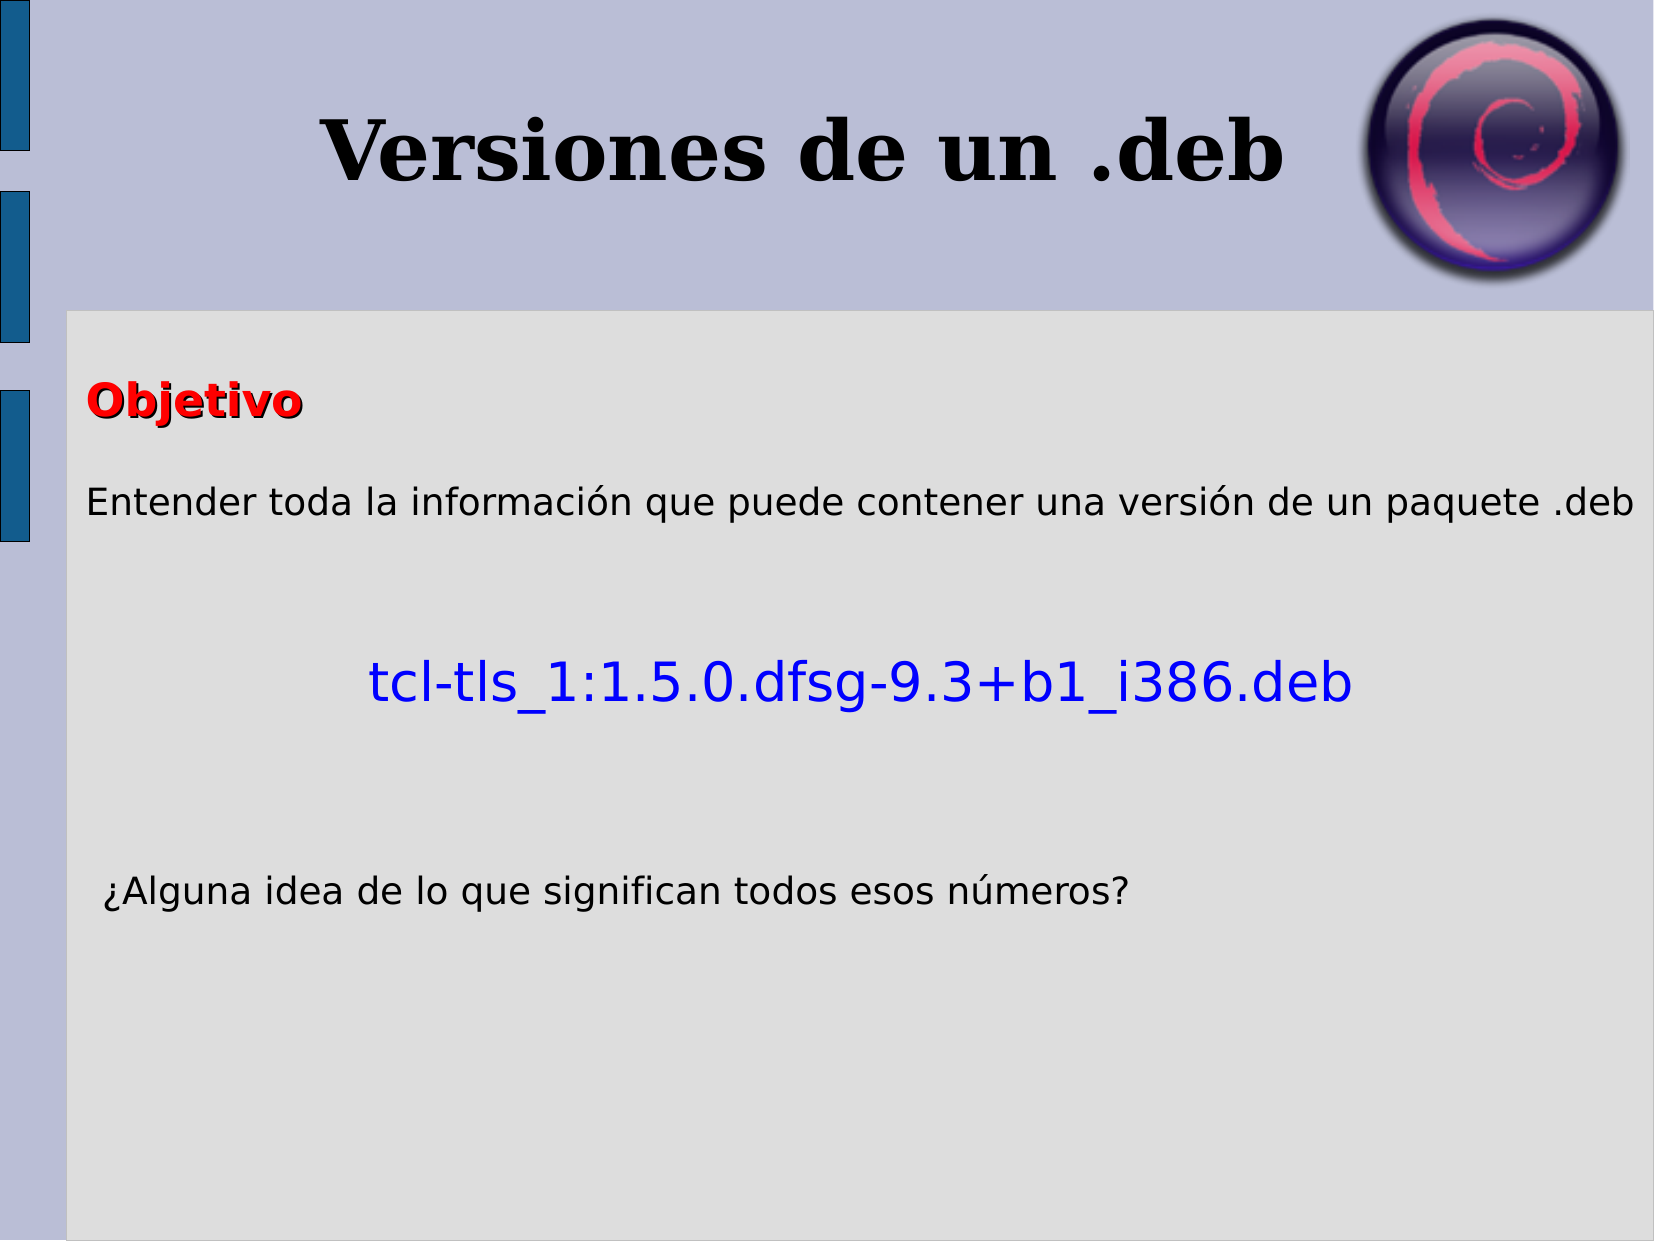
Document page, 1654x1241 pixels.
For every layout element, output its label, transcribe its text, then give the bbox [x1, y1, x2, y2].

text_box Versiones de un .deb [35, 94, 1571, 208]
picture [1334, 5, 1630, 302]
text_box ¿Alguna idea de lo que significan todos esos números? [87, 862, 1282, 921]
text_box Objetivo Entender toda la información que puede contener una versión de un paquete .deb [70, 366, 1654, 532]
text_box tcl-tls_1:1.5.0.dfsg-9.3+b1_i386.deb [70, 643, 1654, 722]
